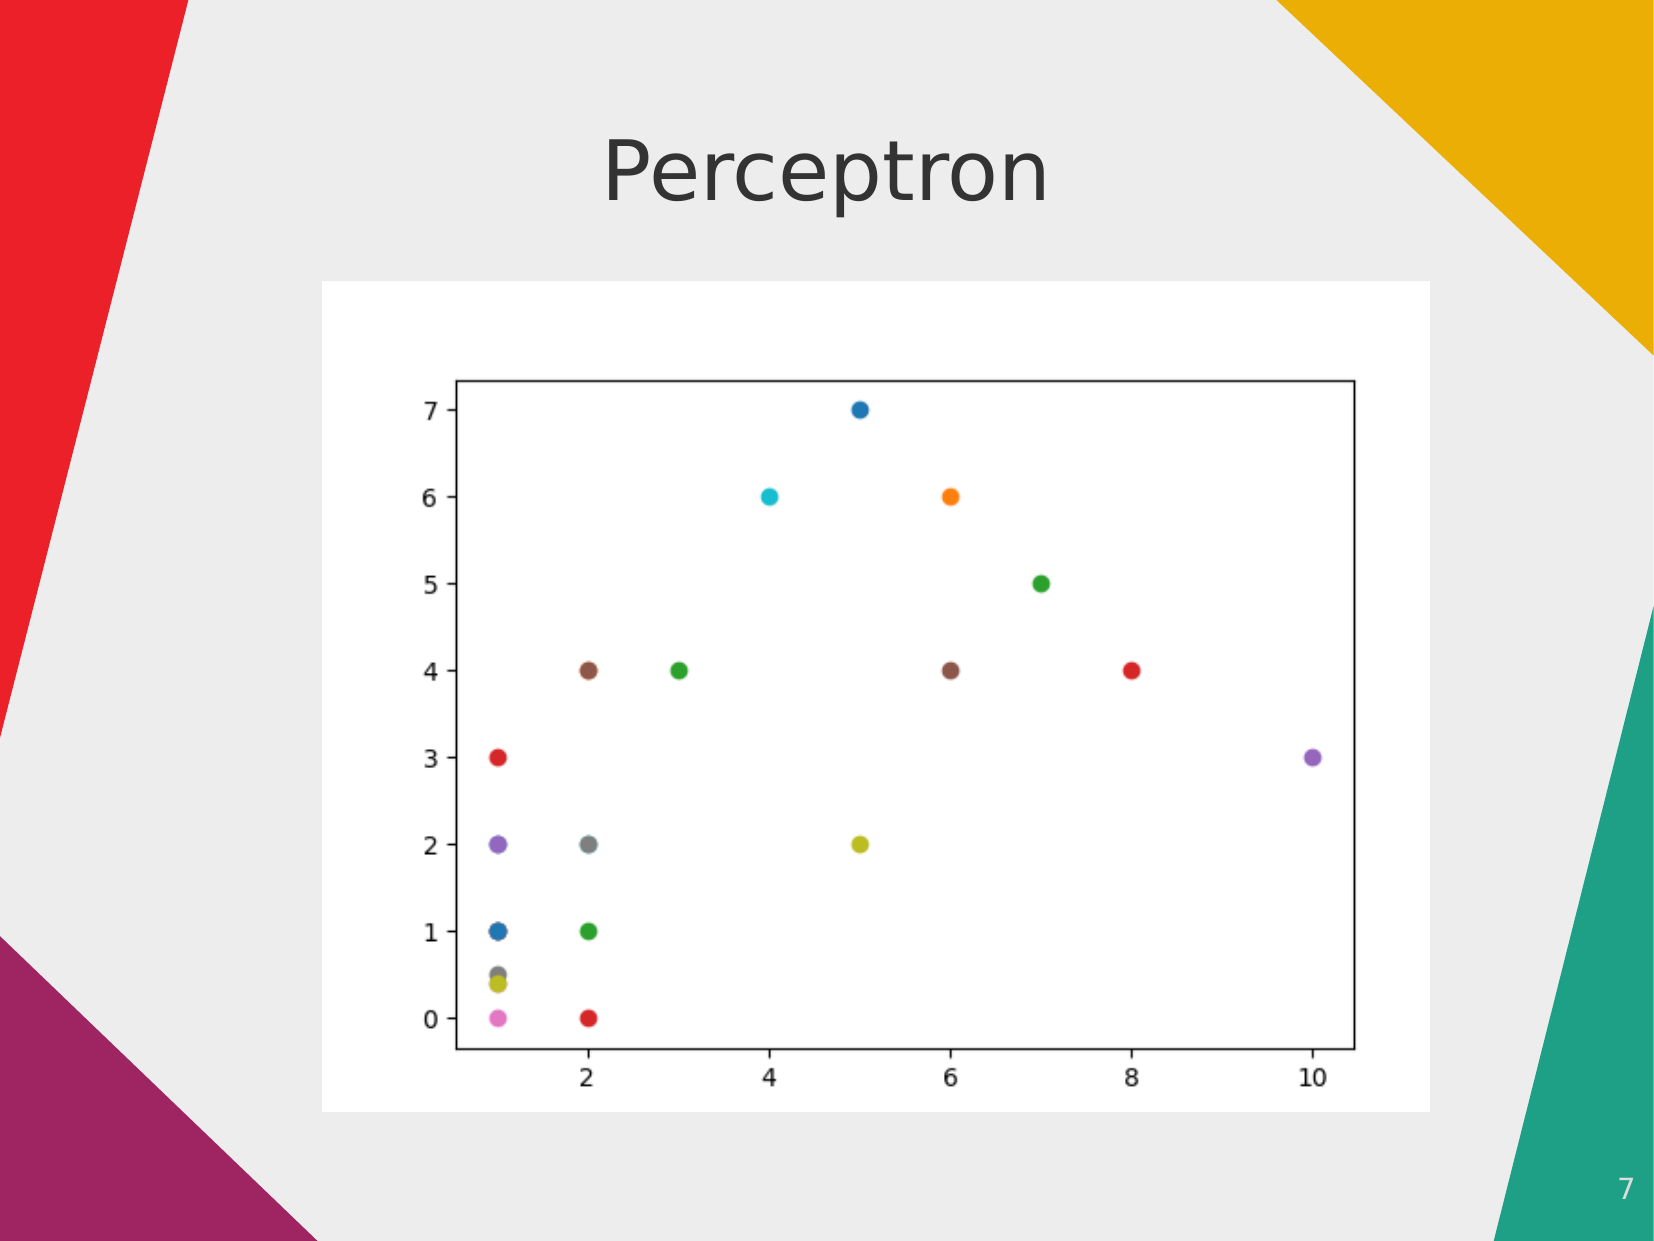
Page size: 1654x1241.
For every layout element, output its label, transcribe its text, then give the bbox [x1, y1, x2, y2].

picture [322, 281, 1430, 1112]
title Perceptron [114, 73, 1539, 271]
